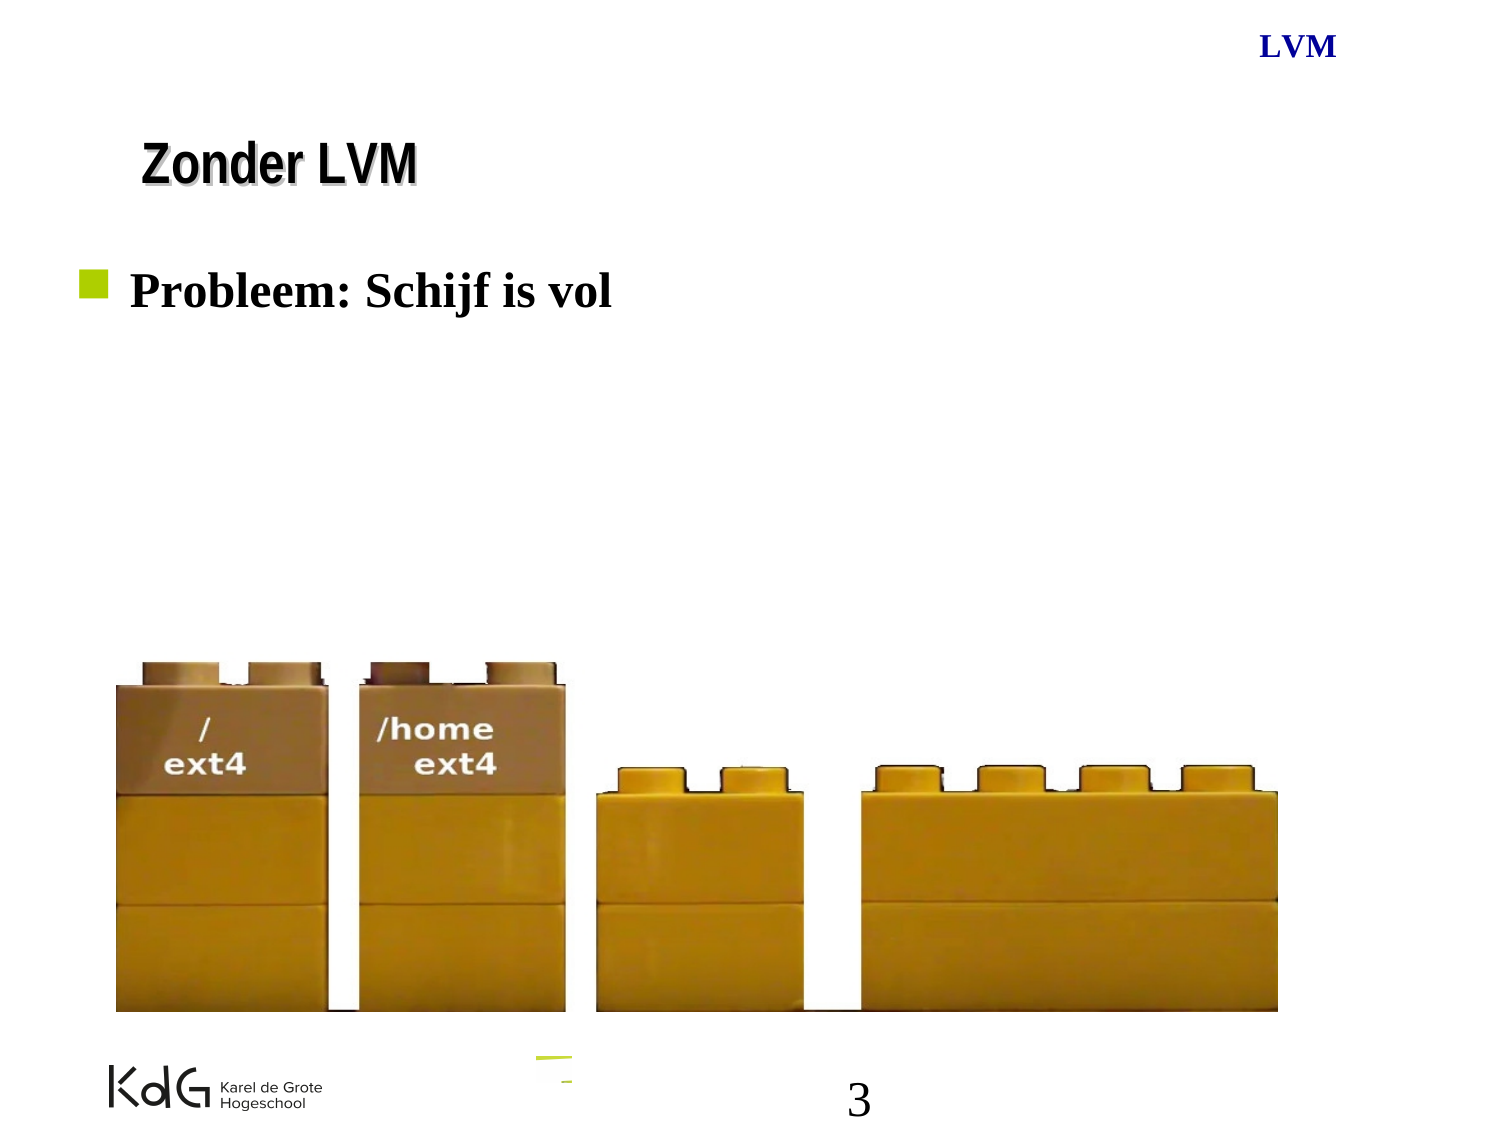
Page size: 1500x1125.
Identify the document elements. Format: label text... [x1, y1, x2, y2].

picture [109, 1065, 322, 1111]
list Probleem: Schijf is vol [75, 263, 1425, 1006]
picture [116, 355, 1278, 1012]
picture [536, 1056, 572, 1083]
title Zonder LVM [141, 72, 1447, 253]
